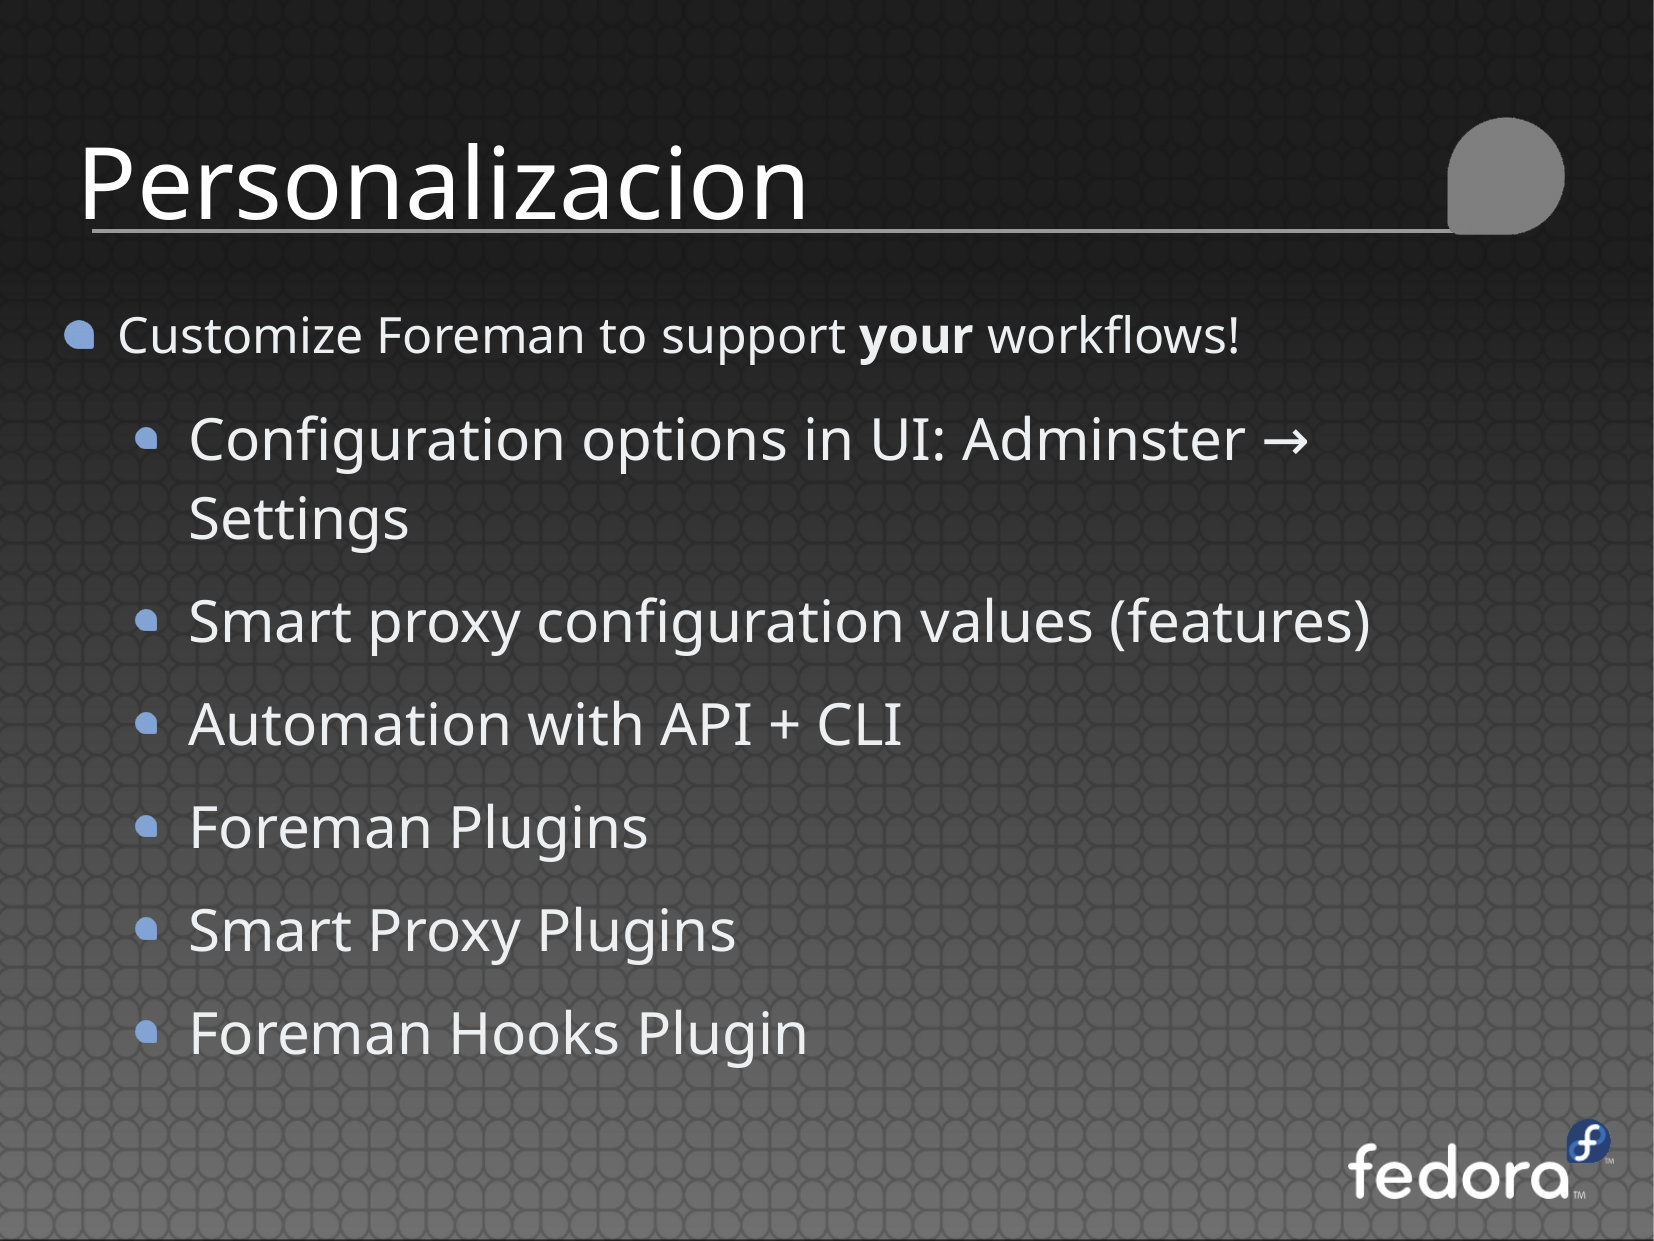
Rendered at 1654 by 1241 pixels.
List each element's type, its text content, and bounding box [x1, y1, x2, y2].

list Customize Foreman to support your workflows! Configuration options in UI: Adminster → Settings Smart proxy configuration values (features) Automation with API + CLI Foreman Plugins Smart Proxy Plugins Foreman Hooks Plugin [46, 300, 1536, 1105]
picture [0, 0, 1654, 1241]
title Personalizacion [76, 112, 1566, 249]
